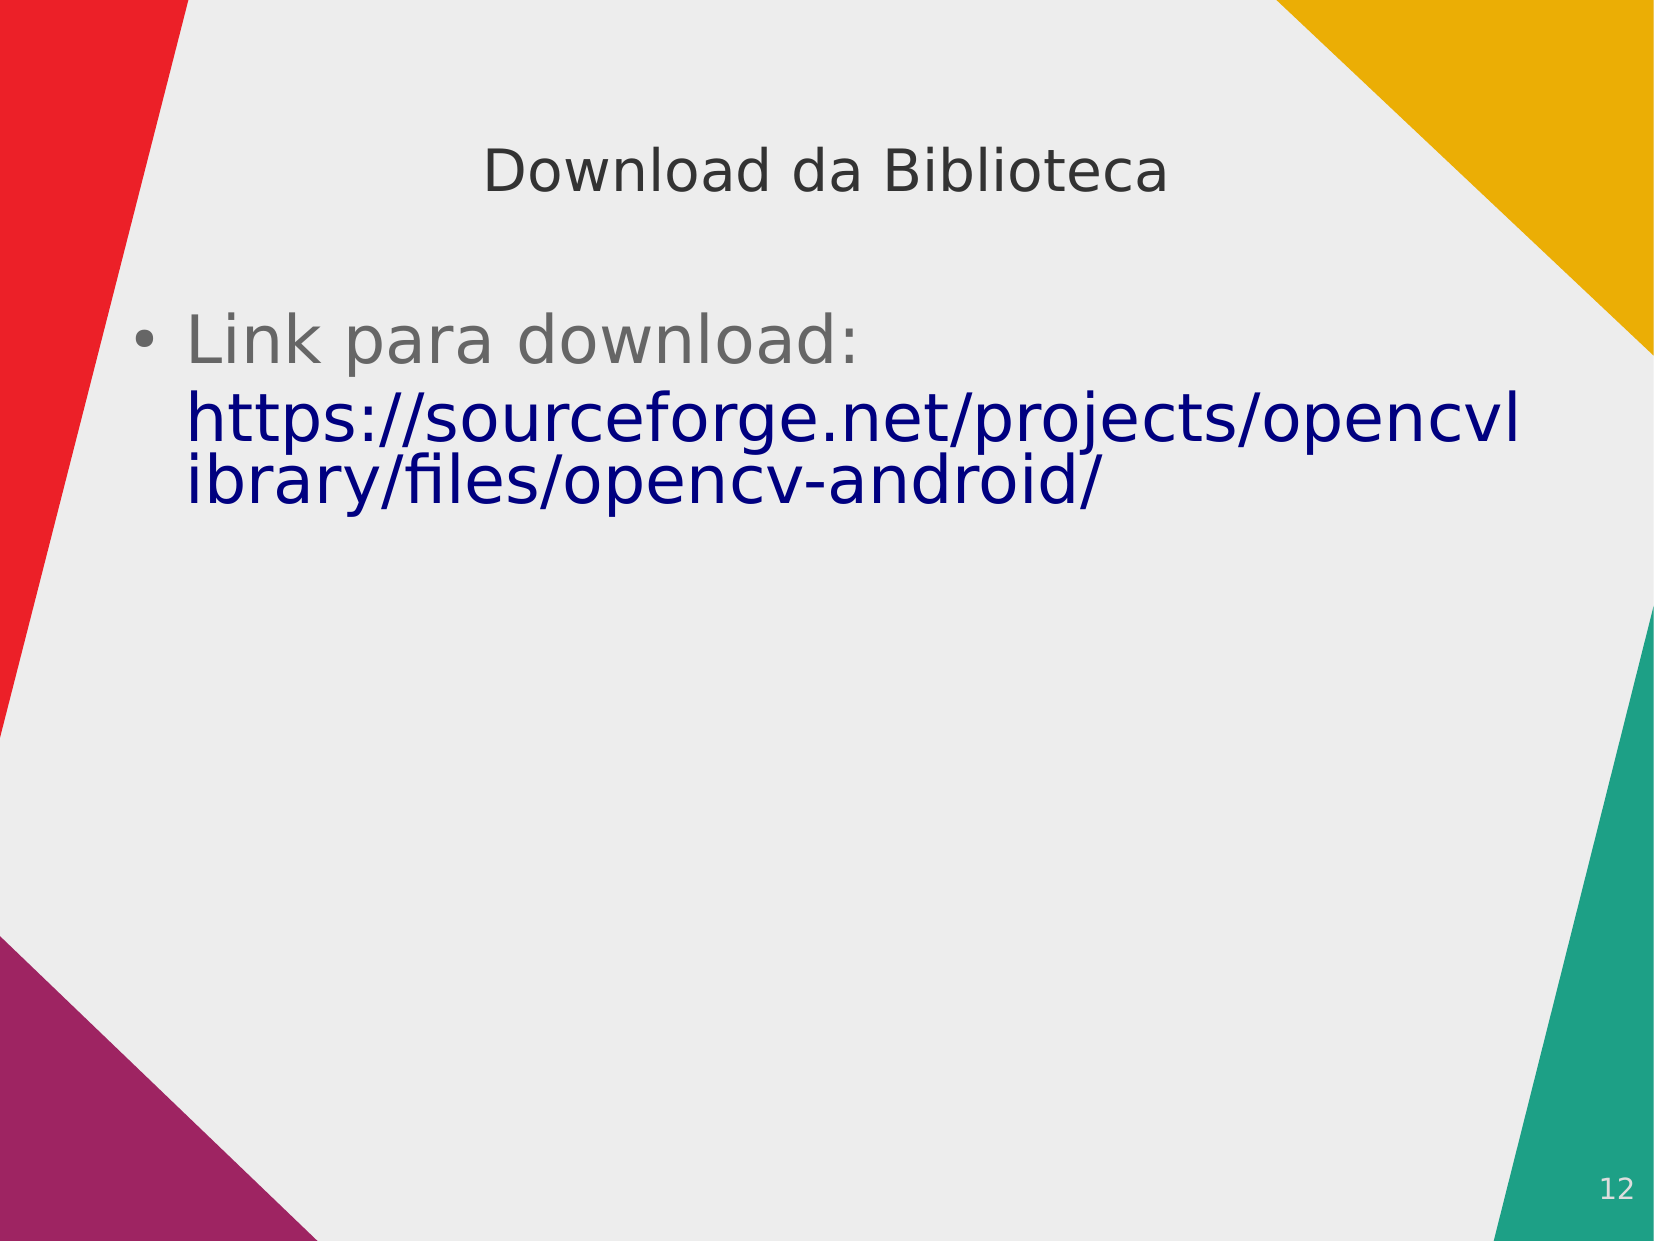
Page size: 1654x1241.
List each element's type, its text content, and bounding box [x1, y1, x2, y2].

title Download da Biblioteca [114, 73, 1539, 271]
list Link para download:https://sourceforge.net/projects/opencvlibrary/files/opencv-android/ [114, 302, 1539, 1033]
